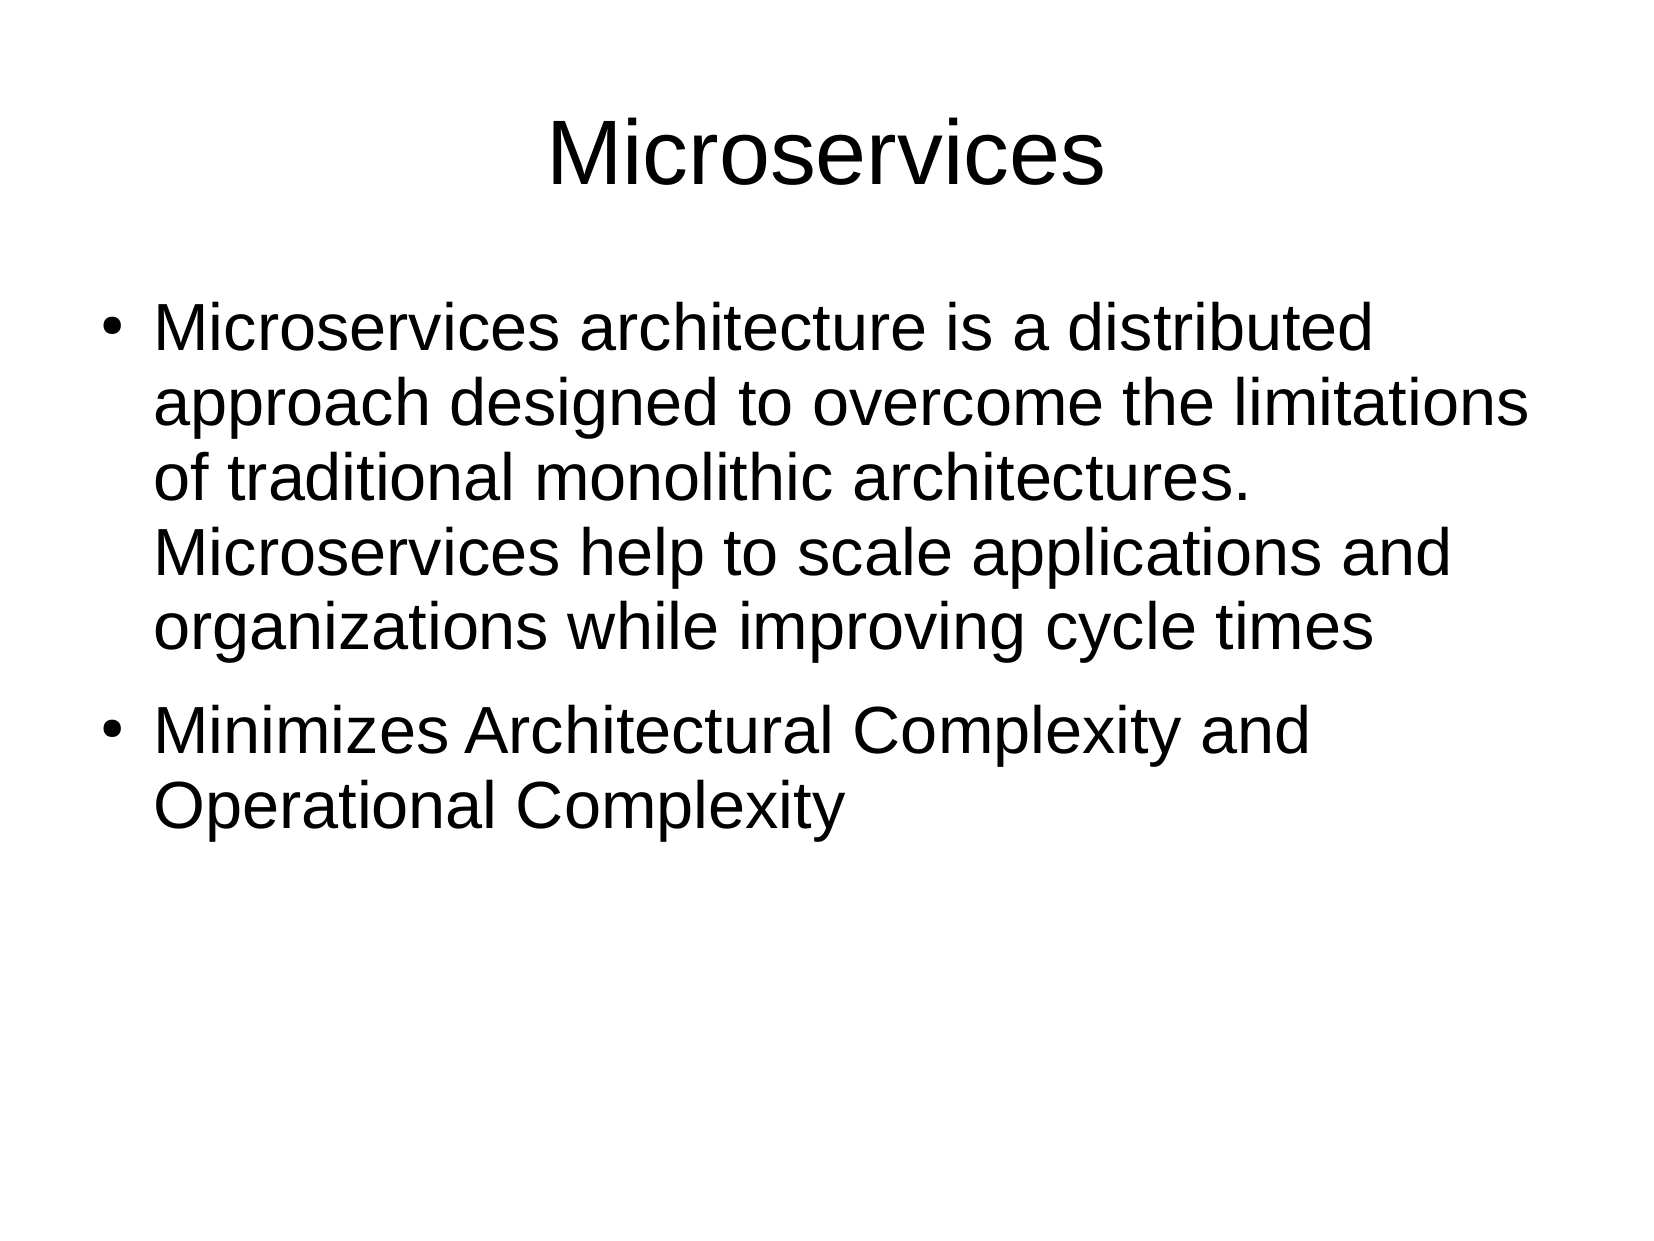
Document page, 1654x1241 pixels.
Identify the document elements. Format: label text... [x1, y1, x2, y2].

list Microservices architecture is a distributed approach designed to overcome the limitations of traditional monolithic architectures. Microservices help to scale applications and organizations while improving cycle times Minimizes Architectural Complexity and Operational Complexity [82, 290, 1571, 1010]
title Microservices [82, 49, 1571, 257]
